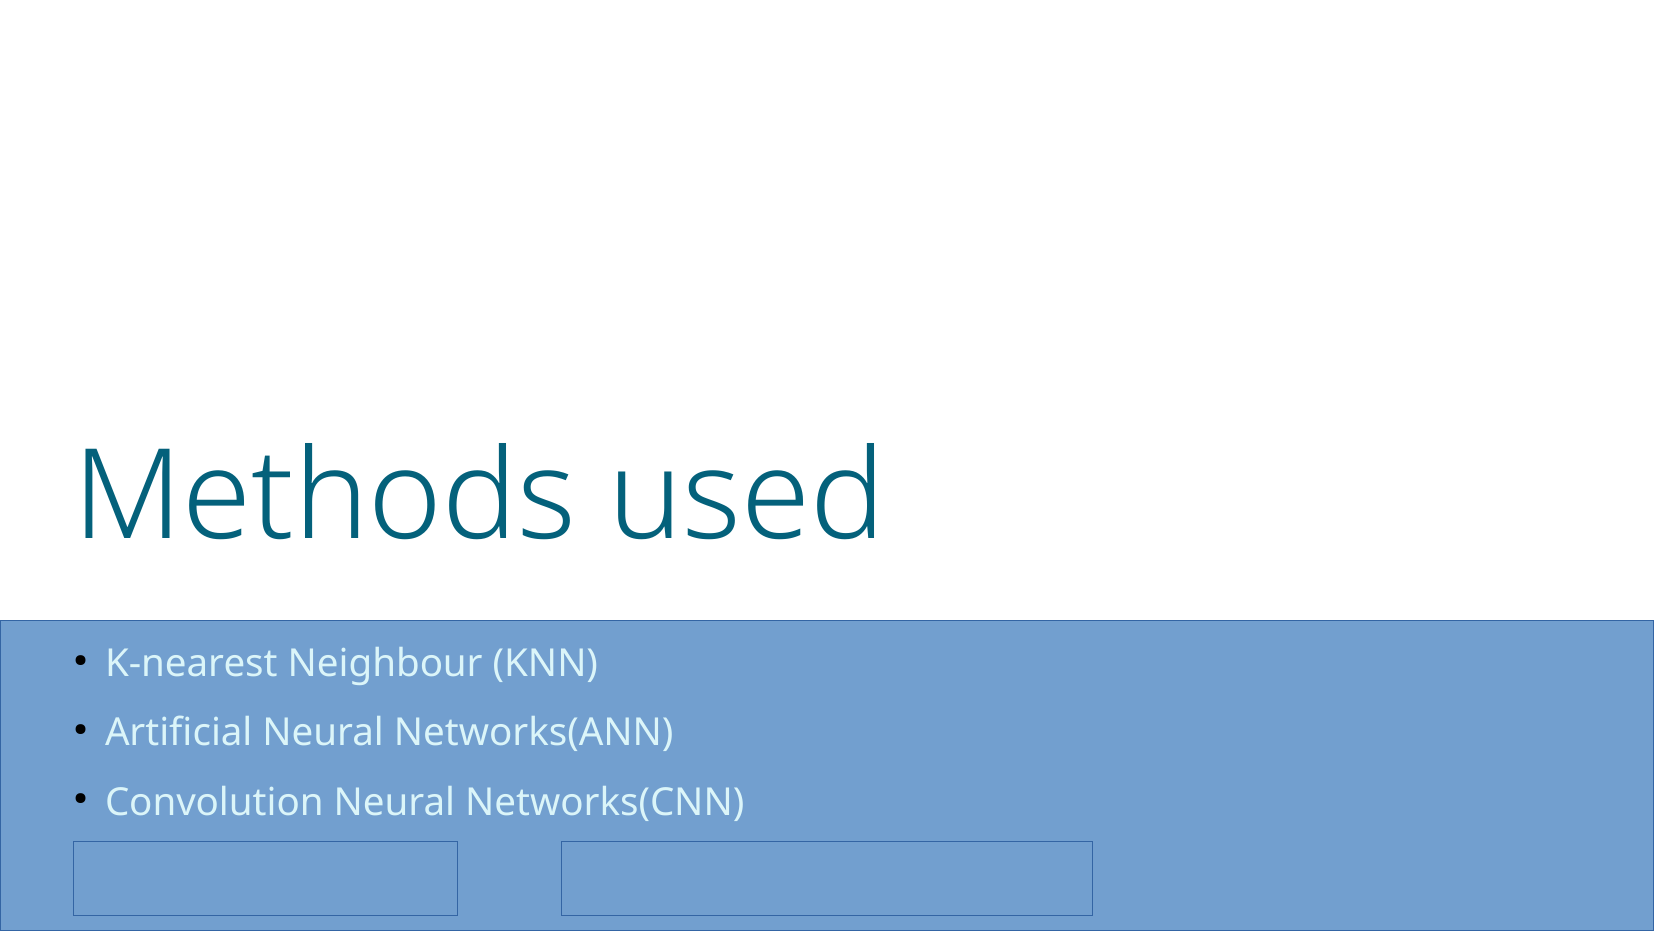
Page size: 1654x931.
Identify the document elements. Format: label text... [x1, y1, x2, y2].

list K-nearest Neighbour (KNN) Artificial Neural Networks(ANN) Convolution Neural Networks(CNN) [73, 634, 1551, 827]
title Methods used [73, 44, 1551, 576]
